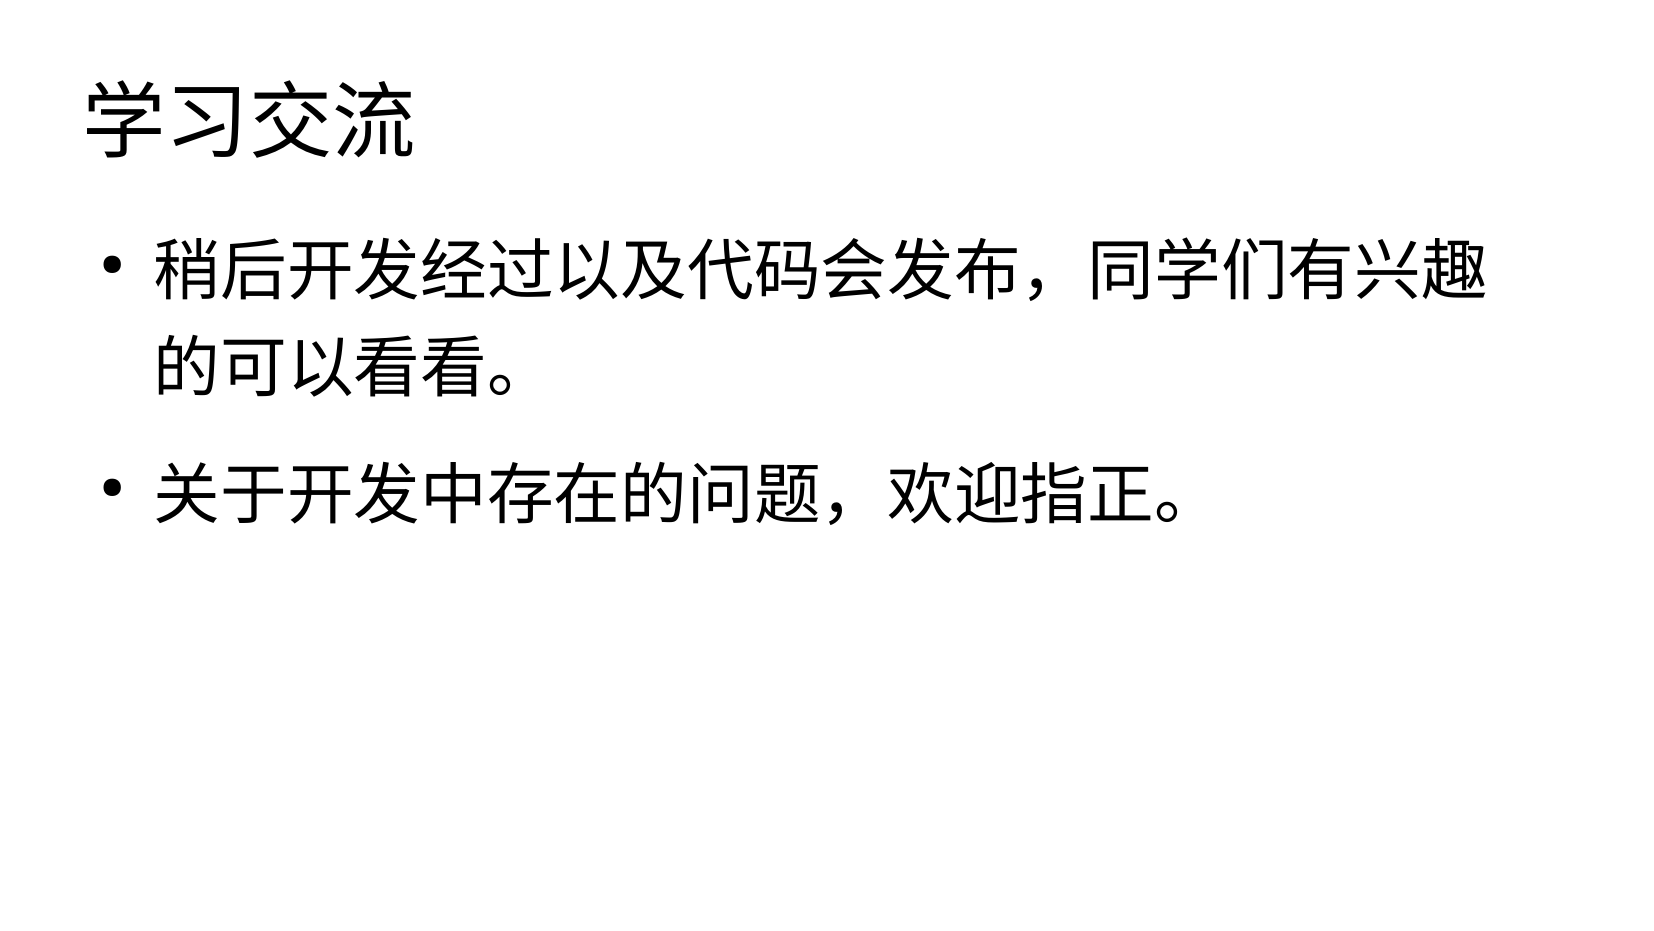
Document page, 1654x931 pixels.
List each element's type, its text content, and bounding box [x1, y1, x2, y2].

list 稍后开发经过以及代码会发布，同学们有兴趣的可以看看。 关于开发中存在的问题，欢迎指正。 [82, 217, 1501, 848]
title 学习交流 [82, 37, 1571, 193]
